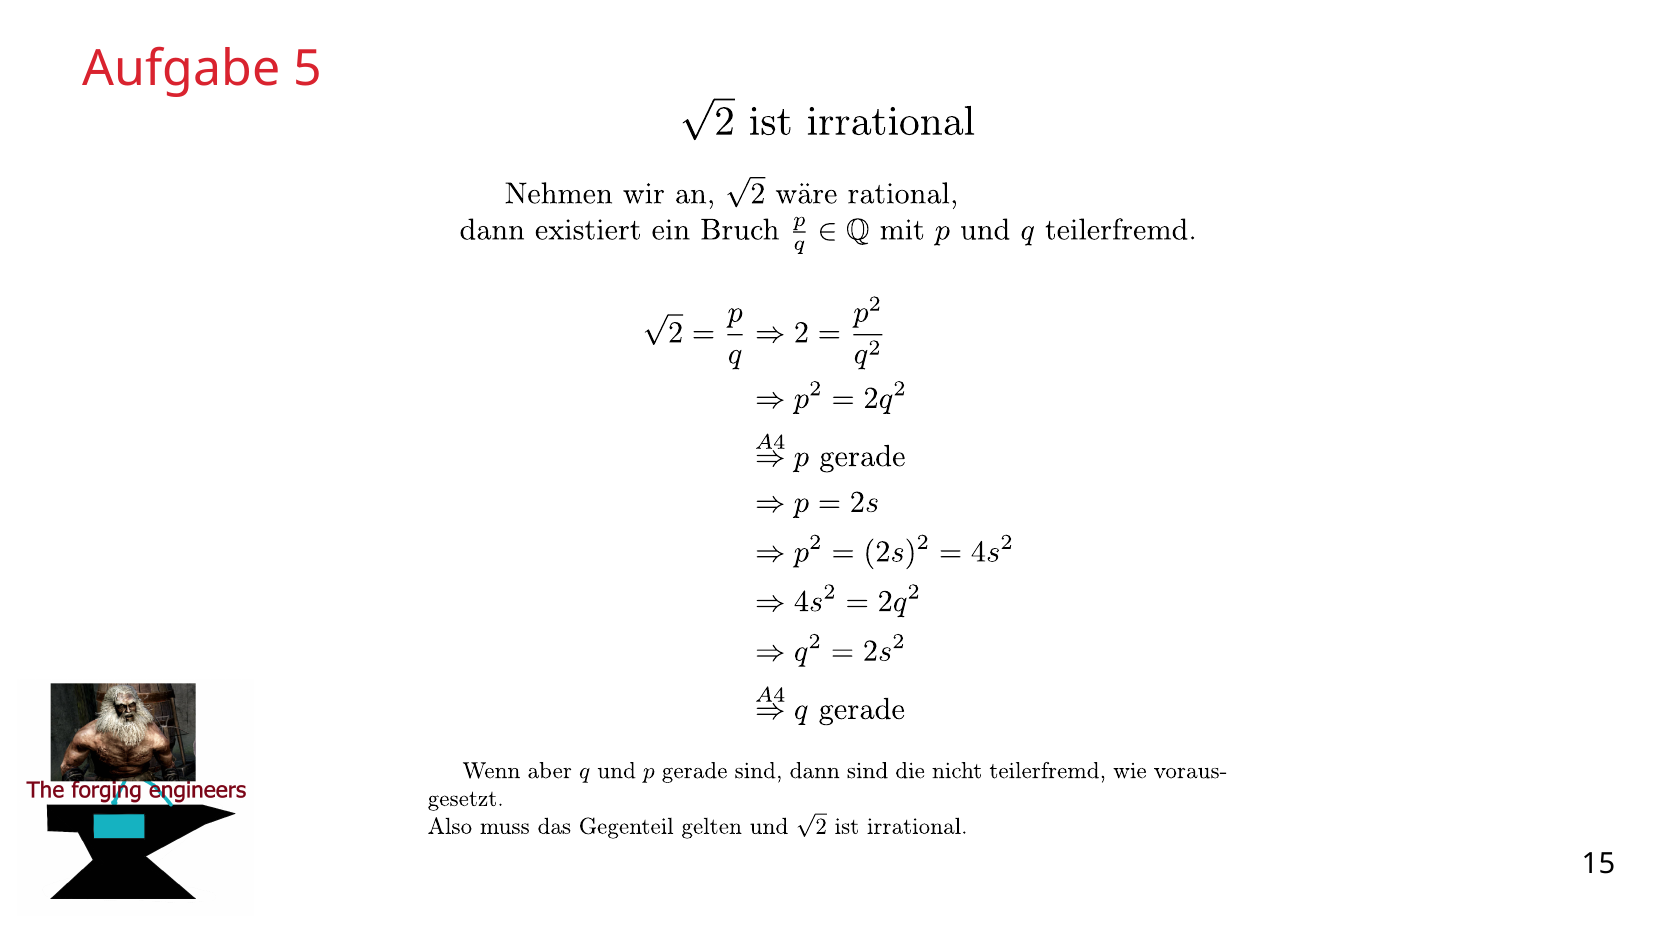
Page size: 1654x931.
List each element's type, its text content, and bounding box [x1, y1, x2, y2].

picture [641, 295, 1013, 727]
picture [459, 177, 1195, 254]
title Aufgabe 5 [82, 37, 1571, 95]
picture [677, 97, 976, 142]
picture [427, 761, 1227, 839]
picture [17, 679, 254, 916]
